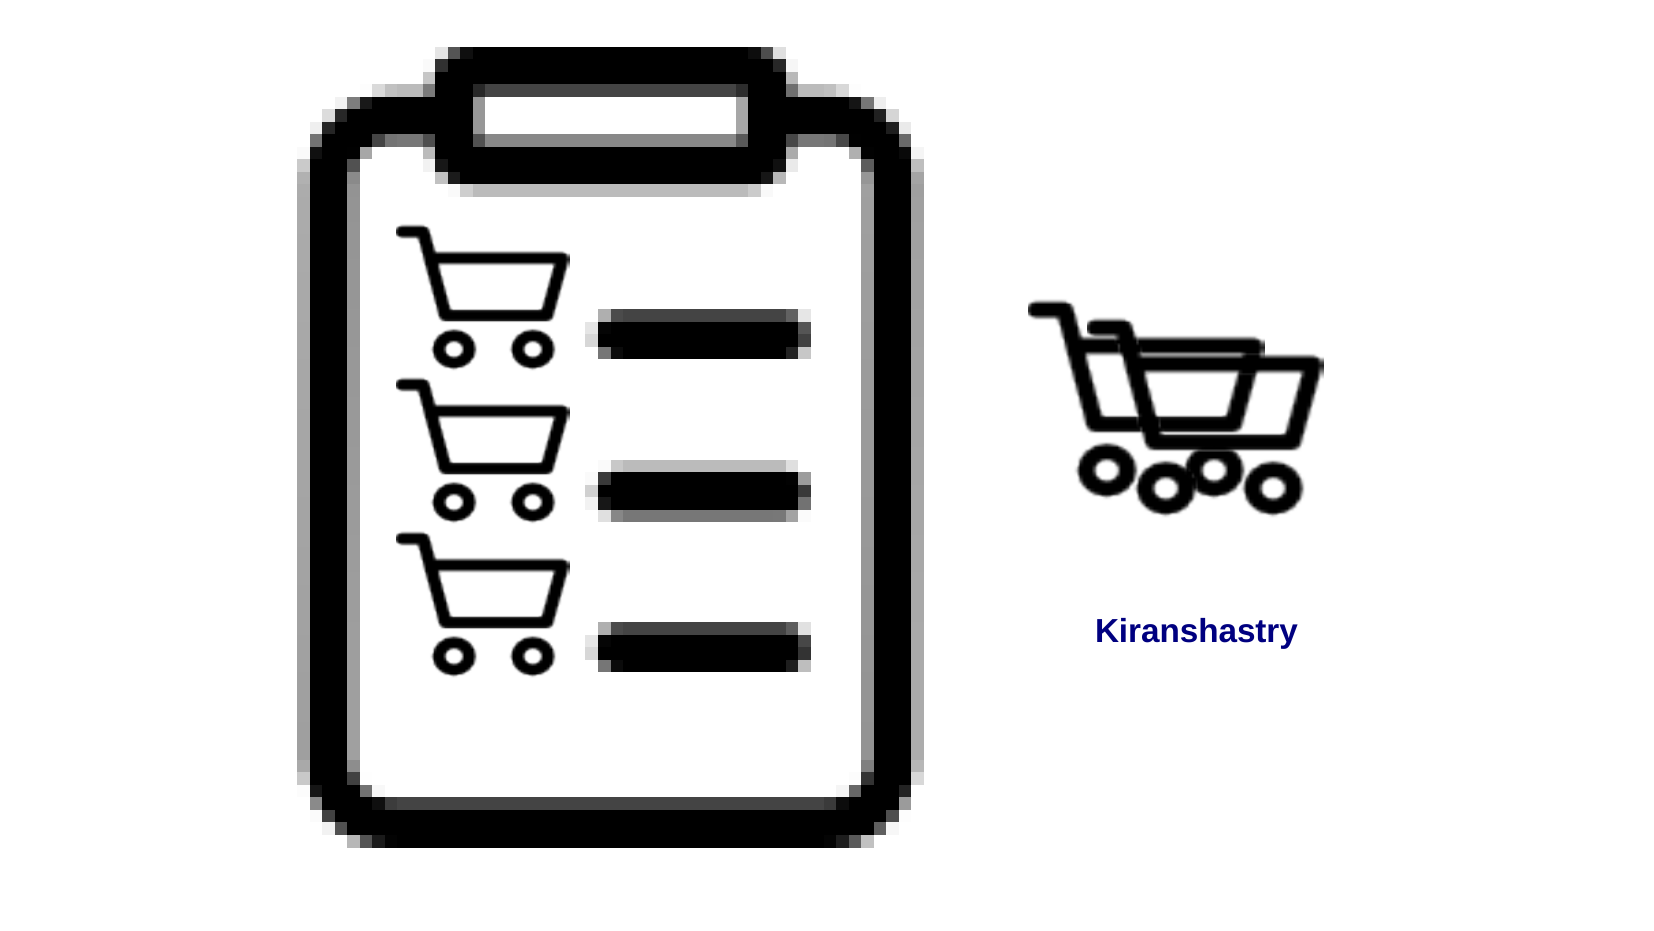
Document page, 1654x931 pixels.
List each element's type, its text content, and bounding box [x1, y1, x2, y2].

picture [1028, 294, 1324, 525]
text_box Kiranshastry [1080, 605, 1314, 706]
text_box [379, 205, 583, 741]
picture [210, 47, 1012, 848]
